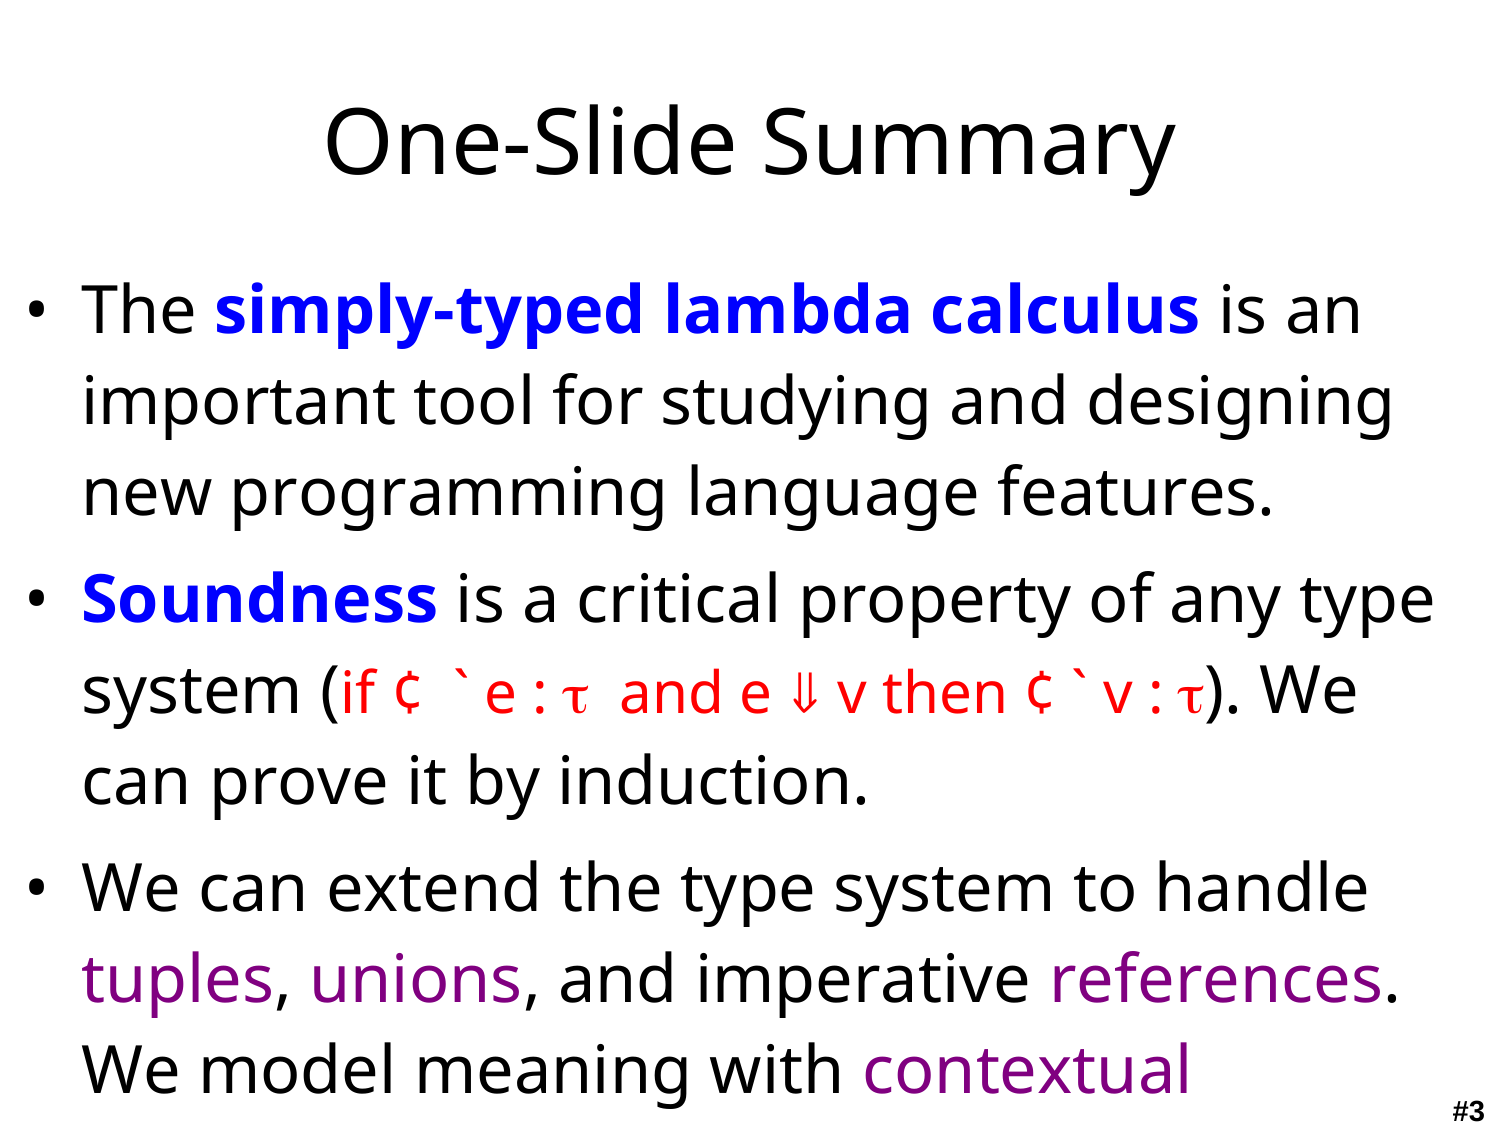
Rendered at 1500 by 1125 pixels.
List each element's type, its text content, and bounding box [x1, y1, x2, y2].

list The simply-typed lambda calculus is an important tool for studying and designing new programming language features. Soundness is a critical property of any type system (if ¢` e :  and e  v then ¢ ` v : ). We can prove it by induction. We can extend the type system to handle tuples, unions, and imperative references. We model meaning with contextual operational semantics. [24, 262, 1476, 1101]
title One-Slide Summary [24, 45, 1476, 233]
